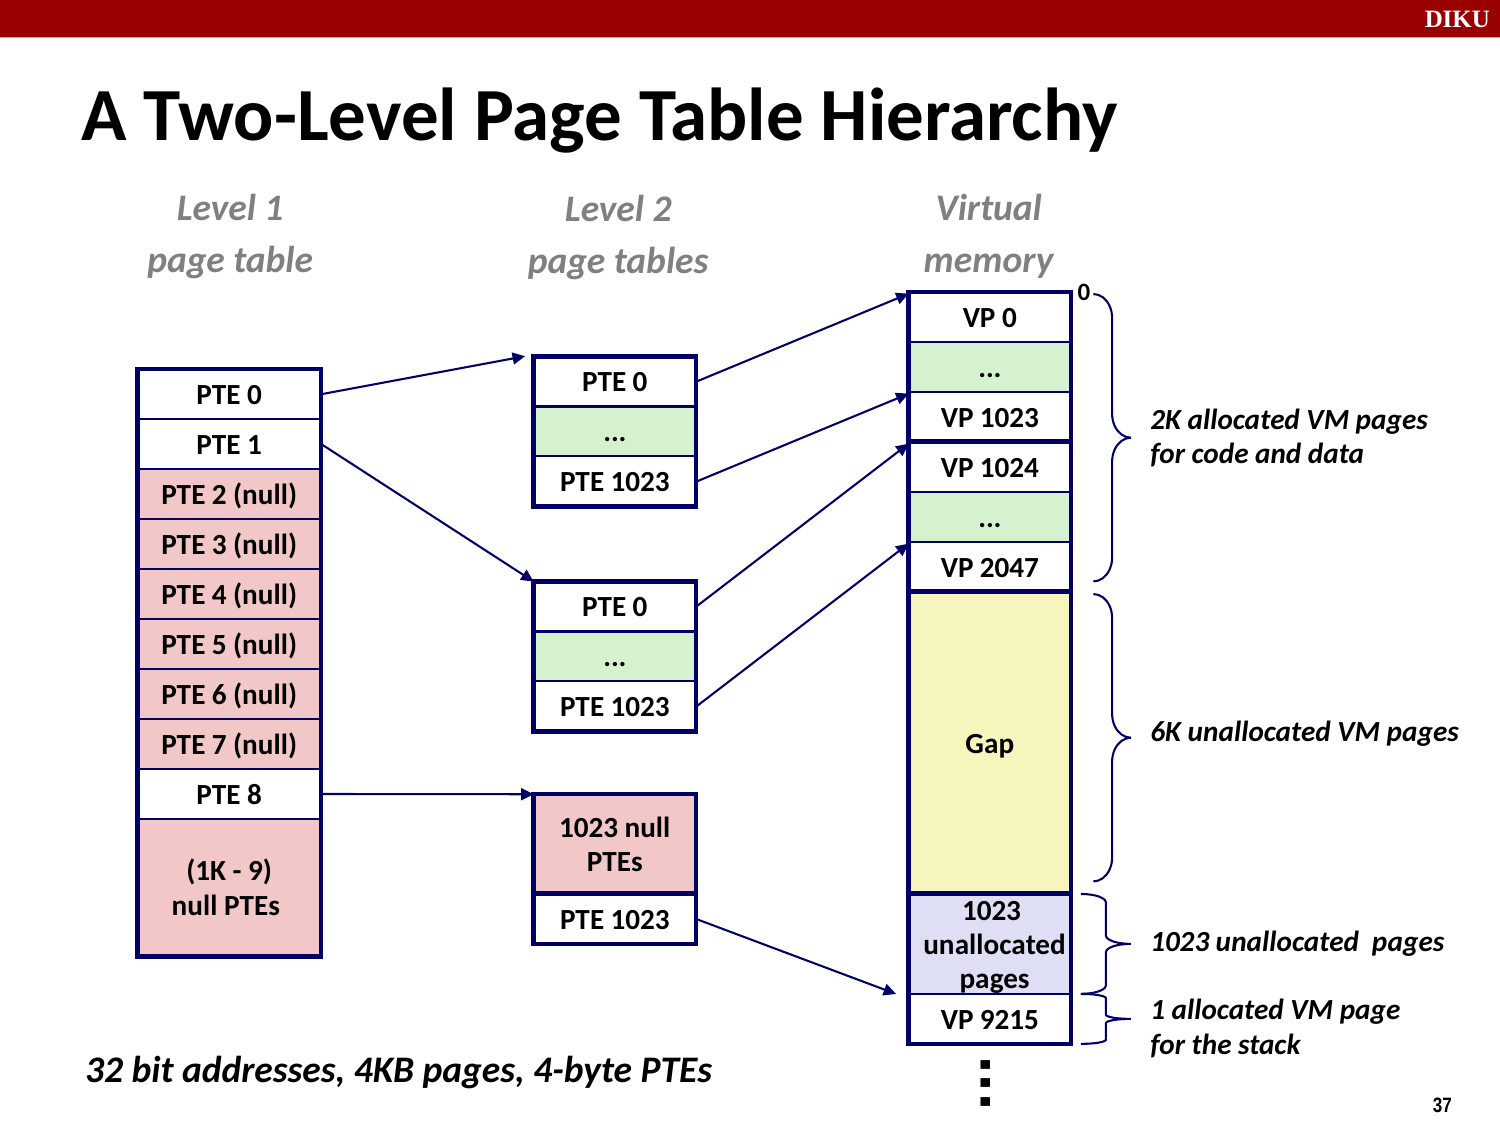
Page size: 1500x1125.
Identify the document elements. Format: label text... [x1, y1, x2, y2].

text_box 6K unallocated VM pages [1135, 706, 1474, 757]
text_box VP 1023 [911, 391, 1069, 439]
text_box 2K allocated VM pages for code and data [1135, 394, 1444, 479]
text_box Virtual memory [908, 181, 1069, 294]
text_box ... [536, 631, 694, 681]
text_box (1K - 9) null PTEs [140, 819, 319, 954]
text_box PTE 0 [536, 584, 694, 631]
text_box 0 [1062, 269, 1105, 315]
text_box VP 9215 [911, 993, 1069, 1042]
text_box PTE 6 (null) [140, 668, 319, 718]
text_box PTE 0 [140, 371, 319, 418]
text_box A Two-Level Page Table Hierarchy [66, 46, 1426, 175]
text_box PTE 1 [140, 418, 319, 468]
text_box 1 allocated VM page for the stack [1135, 984, 1416, 1069]
text_box 1023 null PTEs [536, 796, 694, 893]
text_box Gap [908, 591, 1072, 892]
text_box Level 1 page table [132, 181, 329, 294]
text_box 1023 unallocated pages [911, 896, 1069, 993]
text_box PTE 0 [536, 359, 694, 406]
text_box 32 bit addresses, 4KB pages, 4-byte PTEs [70, 1037, 728, 1098]
text_box ... [911, 341, 1069, 391]
text_box ... [911, 491, 1069, 541]
text_box PTE 2 (null) [140, 468, 319, 518]
text_box PTE 5 (null) [140, 618, 319, 668]
text_box VP 1024 [911, 444, 1069, 491]
text_box PTE 3 (null) [140, 518, 319, 568]
text_box PTE 1023 [536, 456, 694, 504]
text_box PTE 1023 [536, 681, 694, 729]
text_box PTE 8 [140, 768, 319, 819]
text_box Level 2 page tables [513, 182, 724, 295]
text_box ... [536, 406, 694, 456]
text_box VP 2047 [911, 541, 1069, 589]
text_box ... [961, 1054, 1045, 1109]
text_box PTE 4 (null) [140, 568, 319, 618]
text_box 1023 unallocated pages [1135, 916, 1460, 967]
text_box PTE 1023 [536, 893, 694, 942]
text_box PTE 7 (null) [140, 718, 319, 768]
text_box VP 0 [911, 294, 1069, 341]
